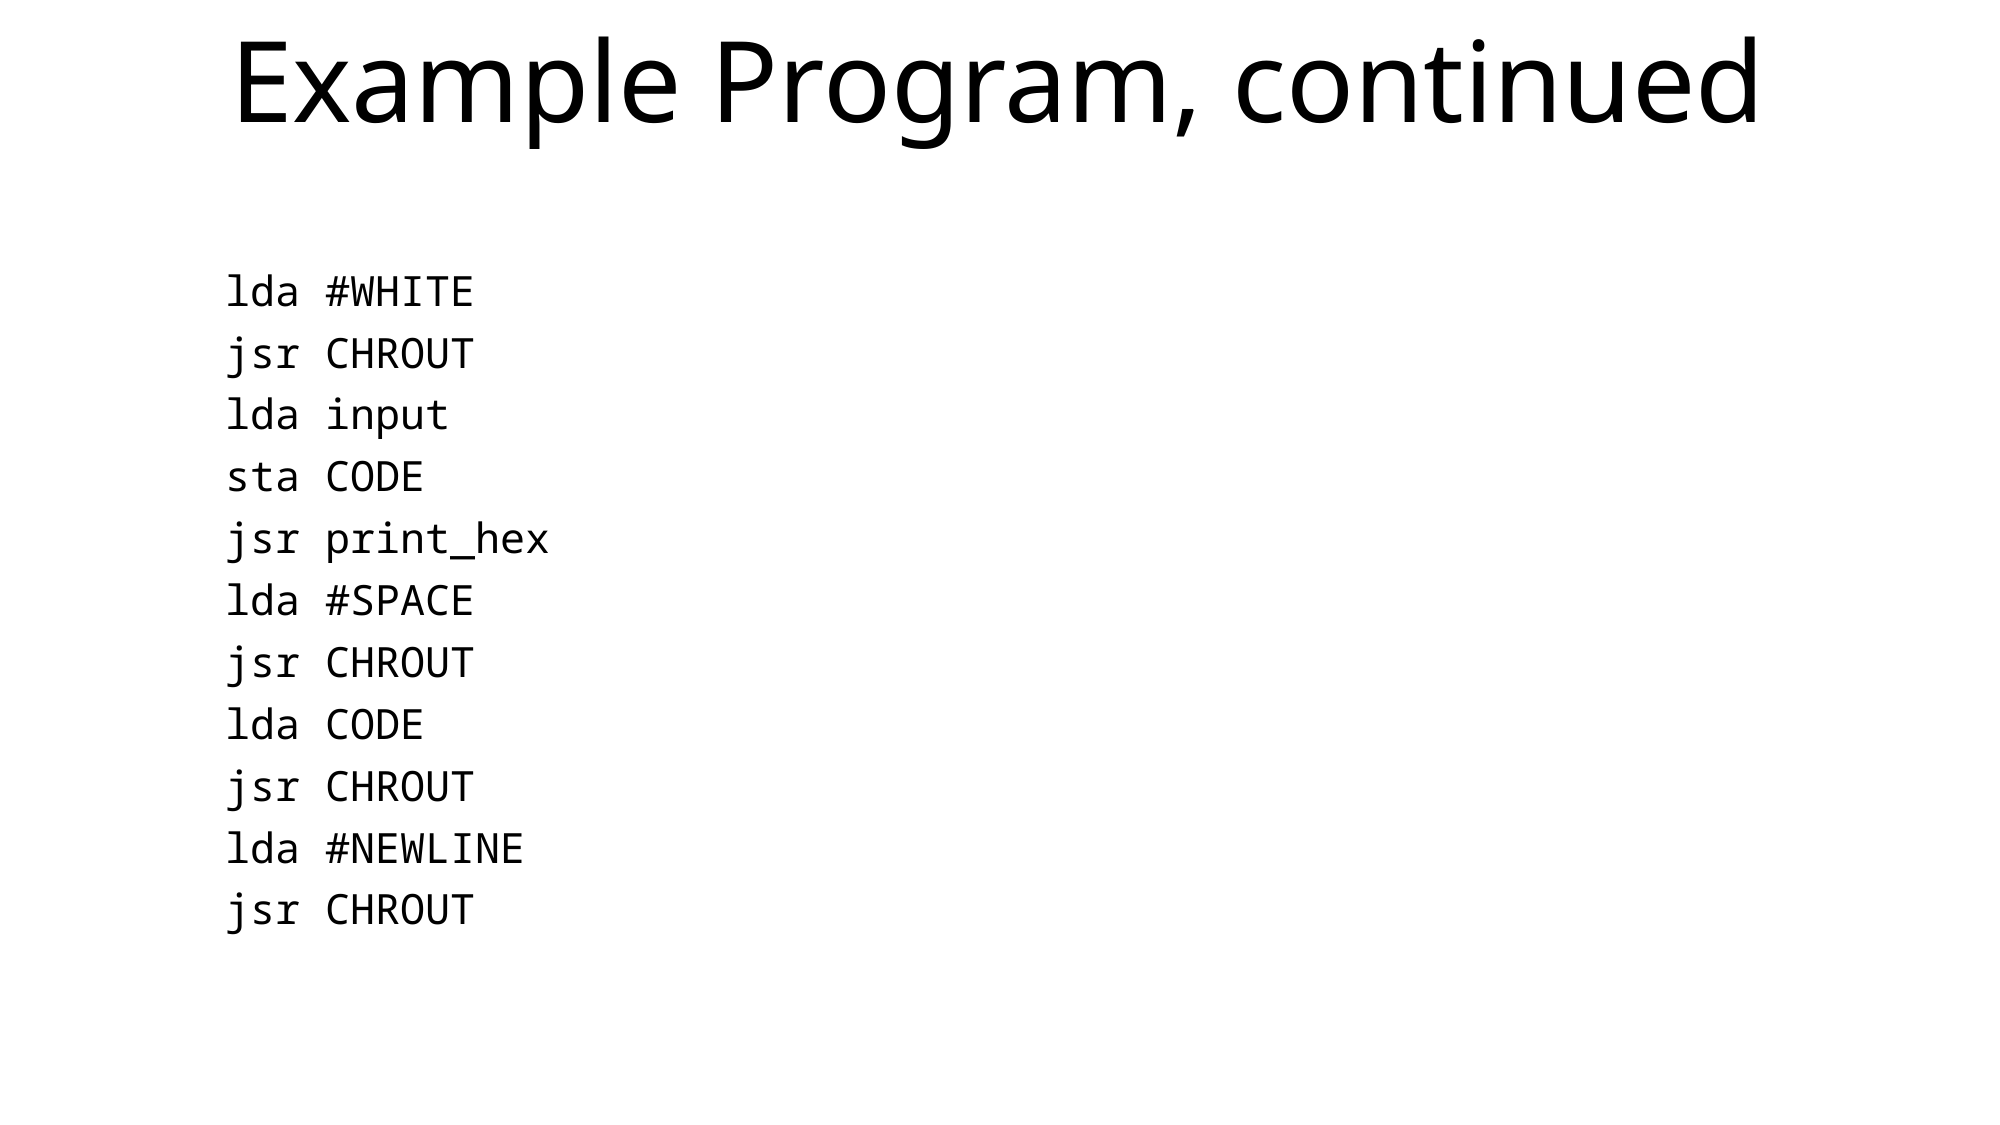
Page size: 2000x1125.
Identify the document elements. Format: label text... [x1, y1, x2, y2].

list lda #WHITE jsr CHROUT lda input sta CODE jsr print_hex lda #SPACE jsr CHROUT lda CODE jsr CHROUT lda #NEWLINE jsr CHROUT [135, 195, 1860, 1036]
title Example Program, continued [135, 7, 1861, 165]
